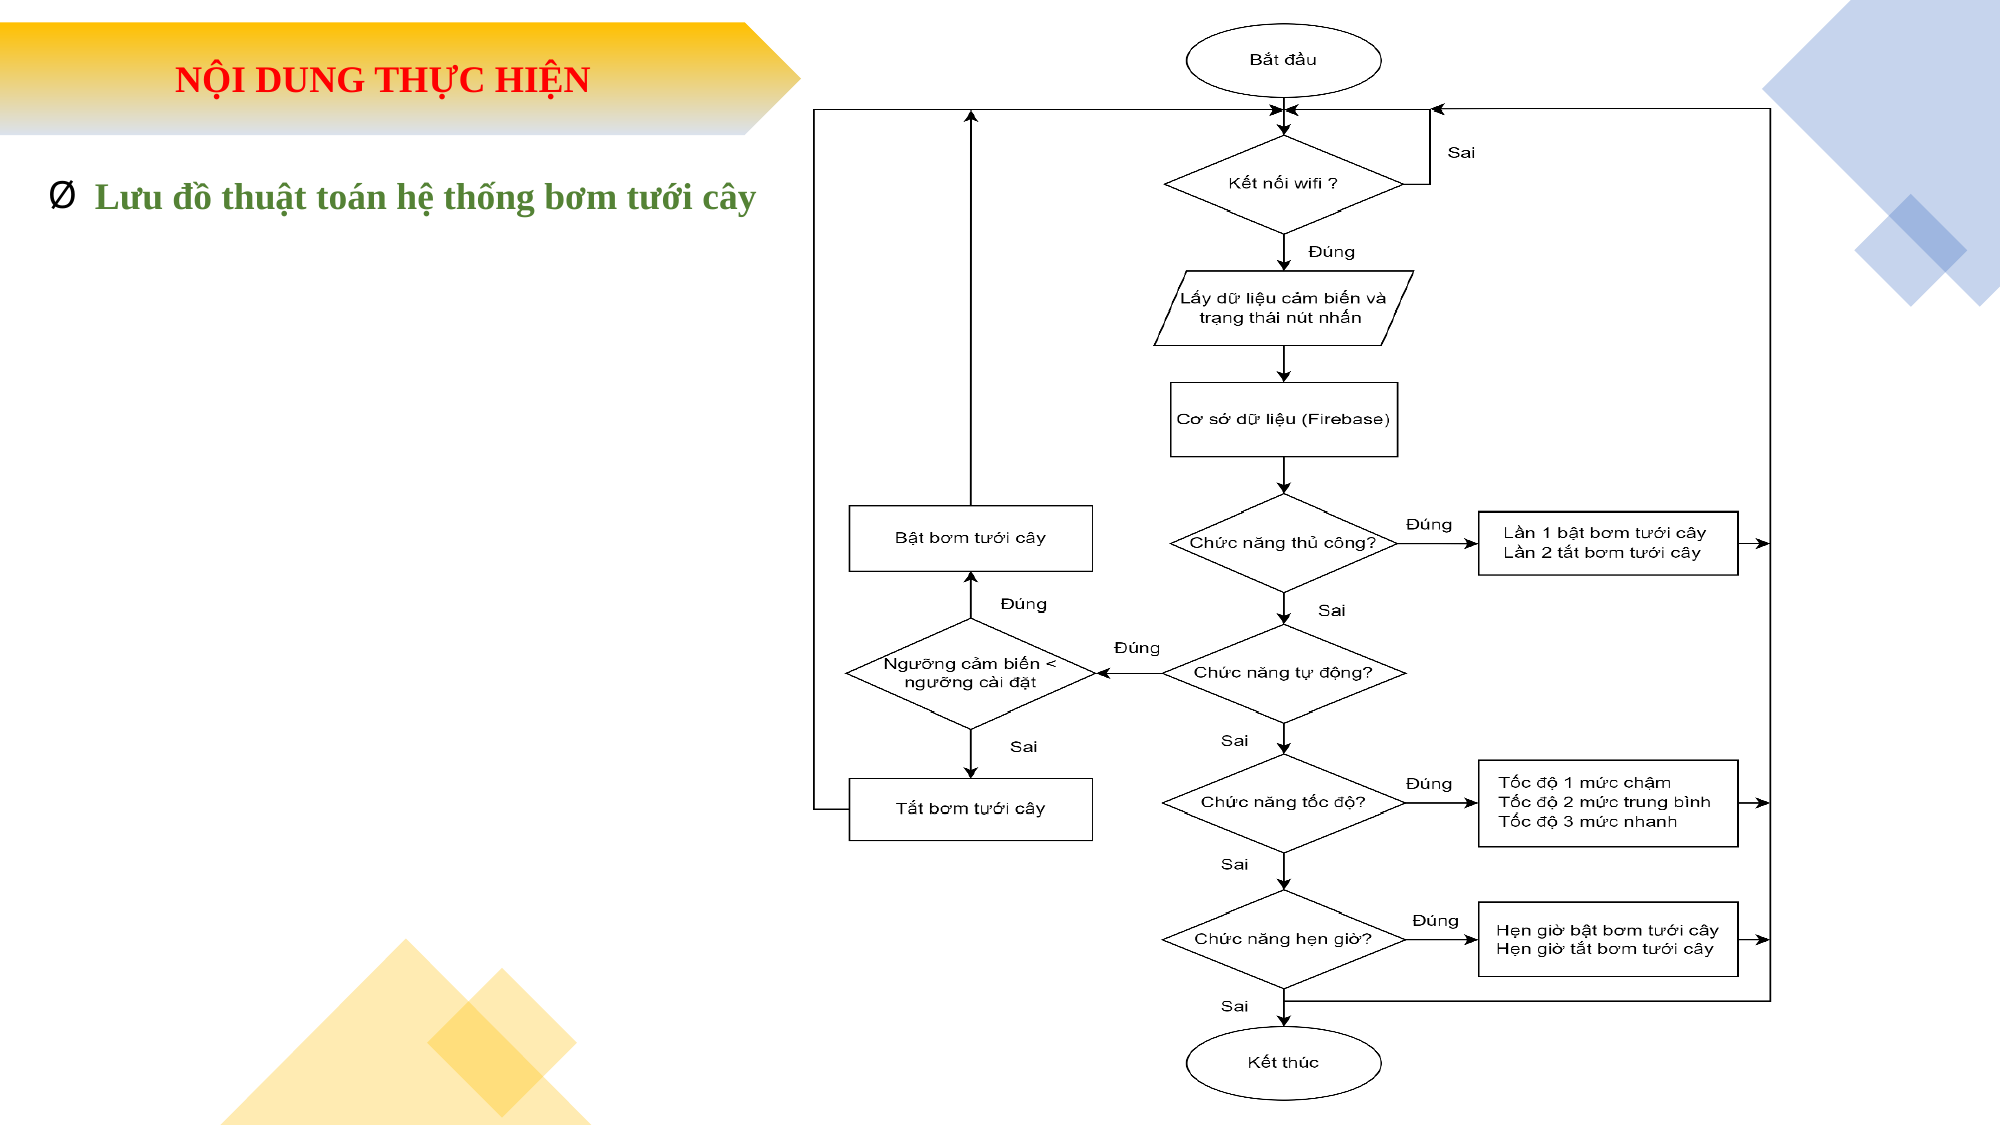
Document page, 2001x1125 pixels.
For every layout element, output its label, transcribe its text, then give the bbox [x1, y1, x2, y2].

text_box [220, 938, 592, 1125]
picture [785, 11, 1800, 1114]
text_box NỘI DUNG THỰC HIỆN [30, 47, 736, 109]
text_box [1800, 0, 2000, 307]
text_box Lưu đồ thuật toán hệ thống bơm tưới cây [32, 164, 785, 226]
text_box [0, 22, 785, 136]
